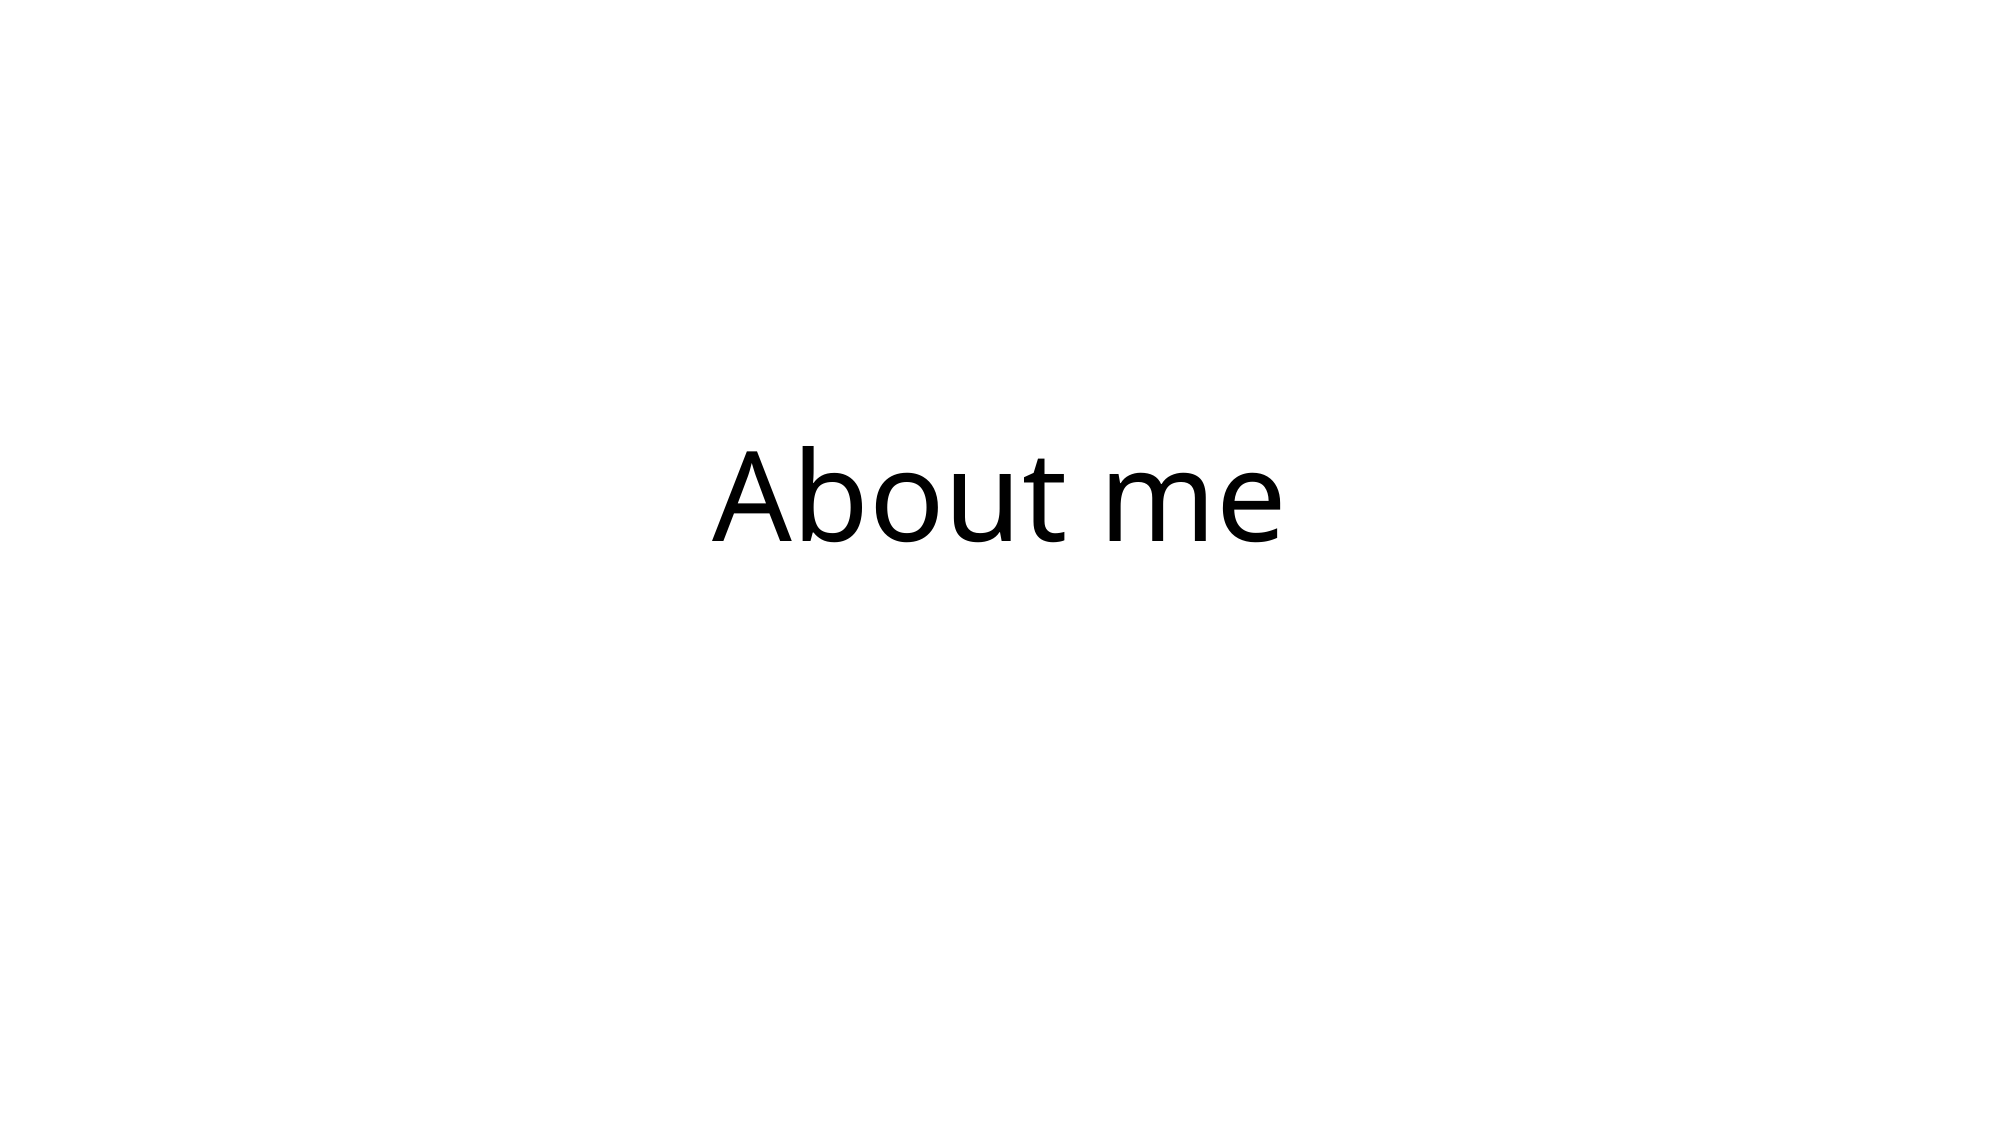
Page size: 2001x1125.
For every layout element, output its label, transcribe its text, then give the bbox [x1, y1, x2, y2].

title About me [249, 184, 1750, 576]
